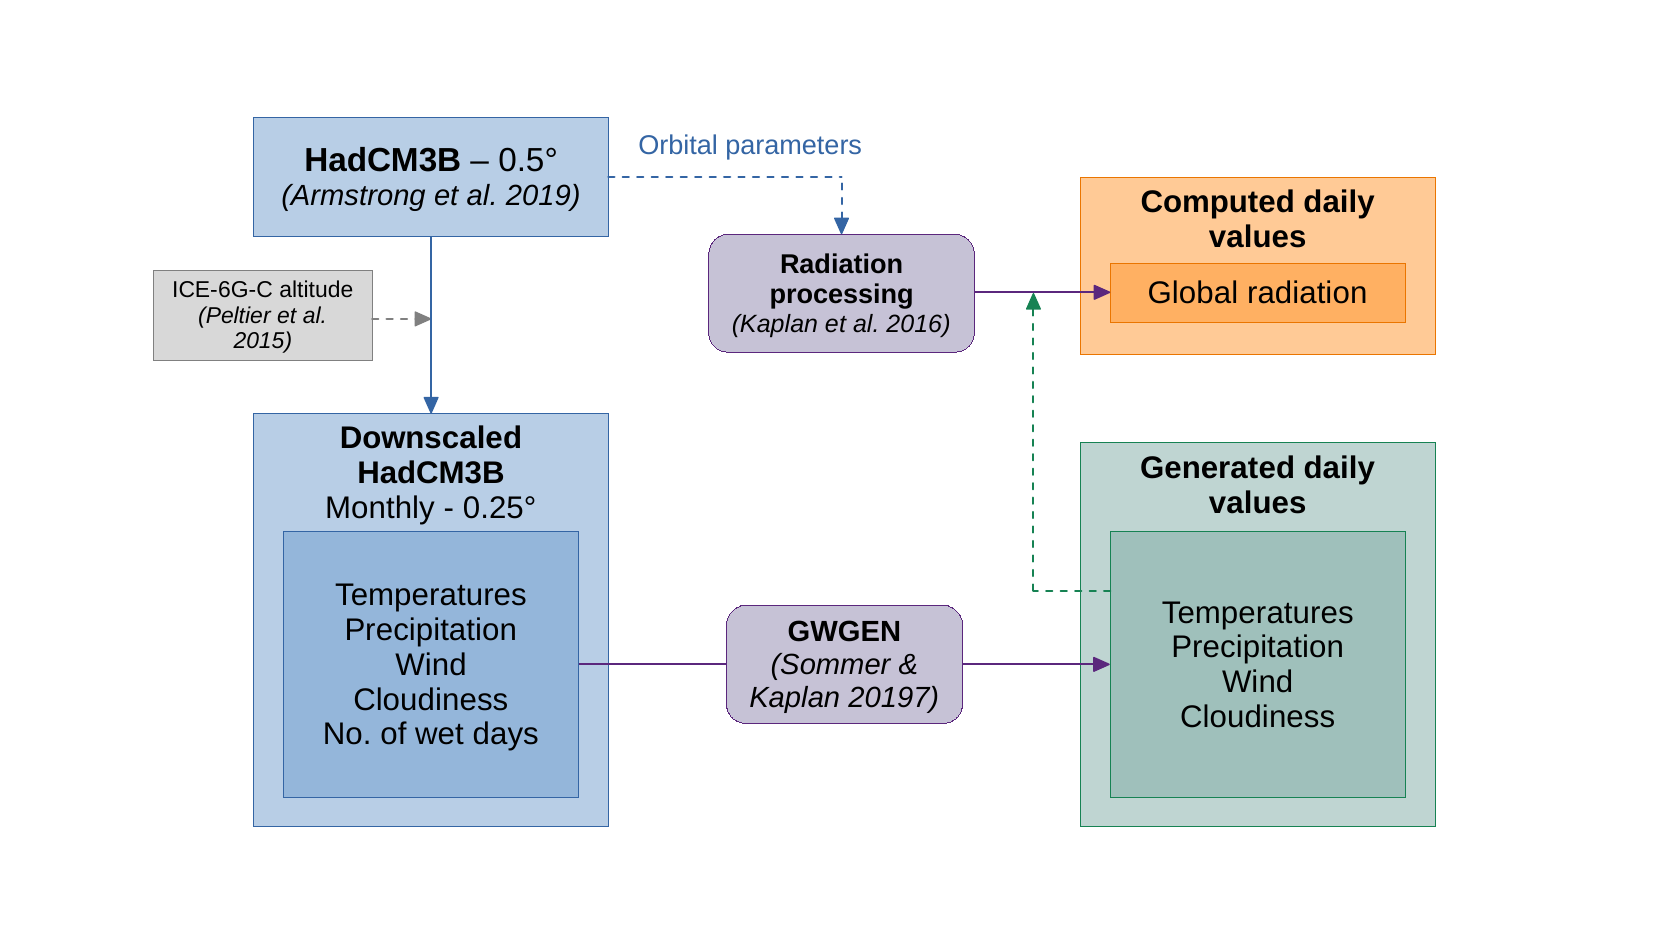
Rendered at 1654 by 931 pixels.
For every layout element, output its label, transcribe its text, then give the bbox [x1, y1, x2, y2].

text_box Global radiation [1110, 263, 1406, 323]
text_box Downscaled HadCM3B Monthly - 0.25° [253, 413, 609, 827]
text_box Temperatures Precipitation Wind Cloudiness [1110, 531, 1406, 798]
text_box Temperatures Precipitation Wind Cloudiness No. of wet days [283, 531, 579, 798]
text_box ICE-6G-C altitude (Peltier et al. 2015) [153, 270, 373, 361]
text_box Computed daily values [1080, 177, 1436, 355]
text_box HadCM3B – 0.5° (Armstrong et al. 2019) [253, 117, 609, 237]
text_box Orbital parameters [614, 122, 886, 199]
text_box GWGEN (Sommer & Kaplan 20197) [726, 605, 963, 724]
text_box Radiation processing (Kaplan et al. 2016) [708, 234, 975, 353]
text_box Generated daily values [1080, 442, 1436, 827]
